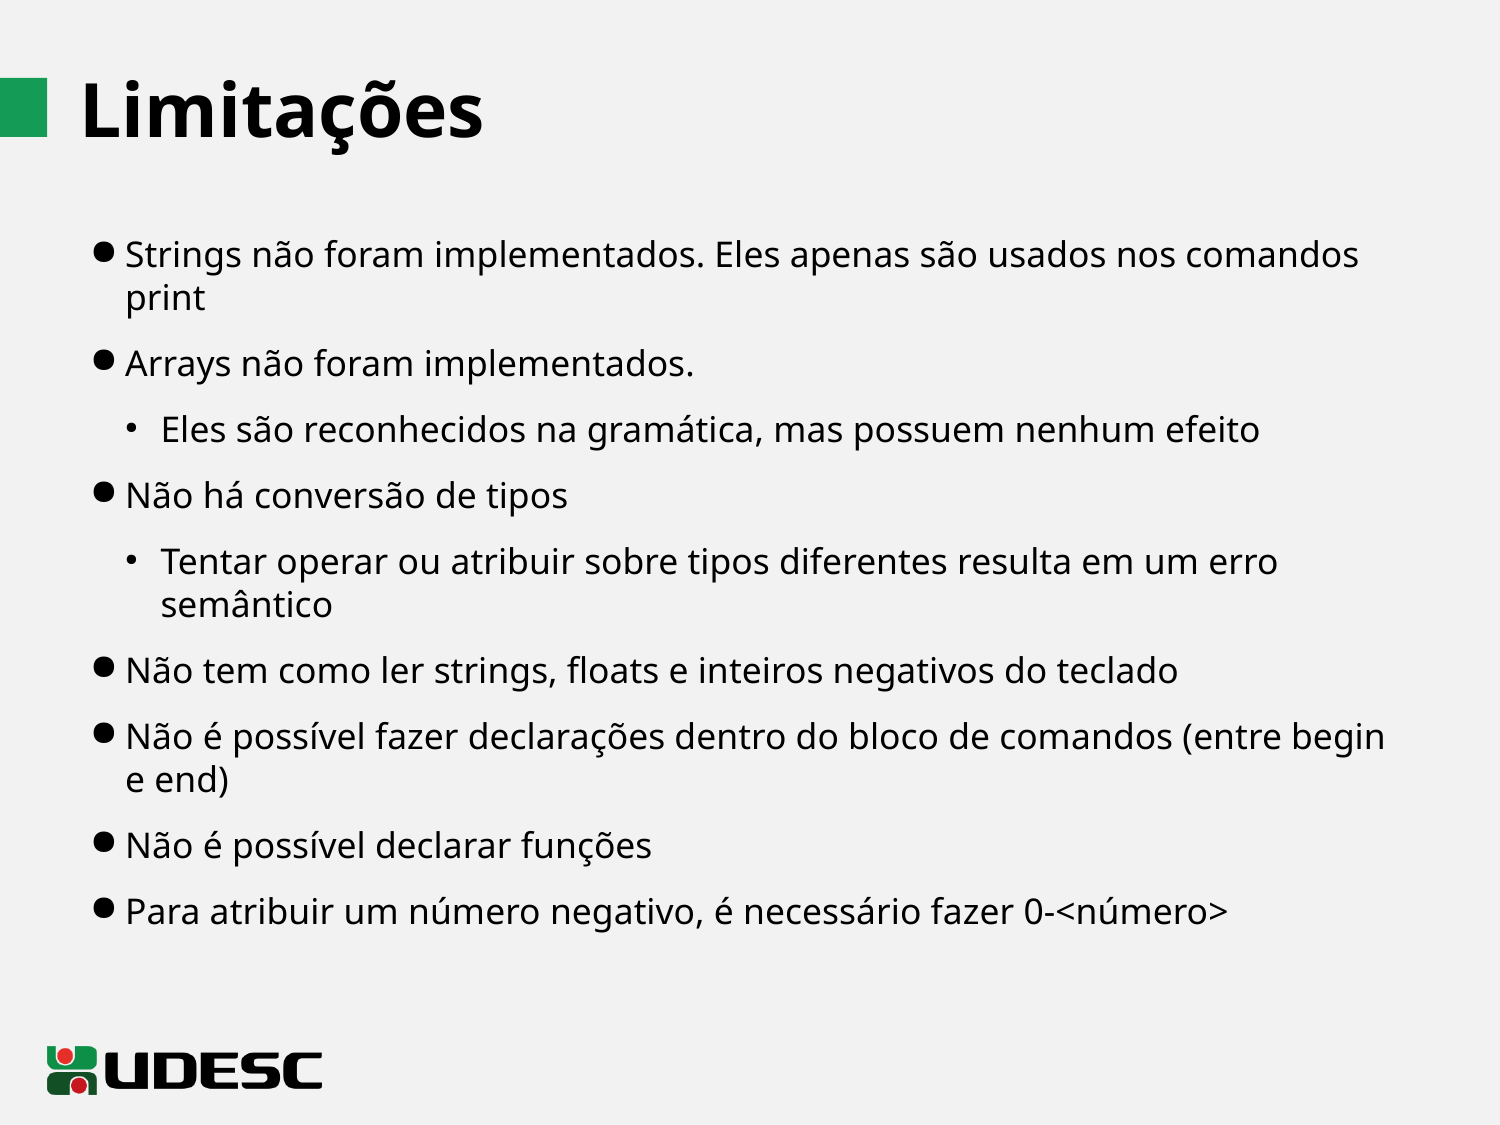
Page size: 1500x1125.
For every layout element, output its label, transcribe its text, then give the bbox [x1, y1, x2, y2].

text_box Strings não foram implementados. Eles apenas são usados nos comandos print Arrays não foram implementados. Eles são reconhecidos na gramática, mas possuem nenhum efeito Não há conversão de tipos Tentar operar ou atribuir sobre tipos diferentes resulta em um erro semântico Não tem como ler strings, floats e inteiros negativos do teclado Não é possível fazer declarações dentro do bloco de comandos (entre begin e end) Não é possível declarar funções Para atribuir um número negativo, é necessário fazer 0-<número> [75, 224, 1426, 939]
picture [47, 1046, 322, 1095]
text_box Limitações [64, 54, 1081, 160]
text_box [0, 77, 48, 137]
